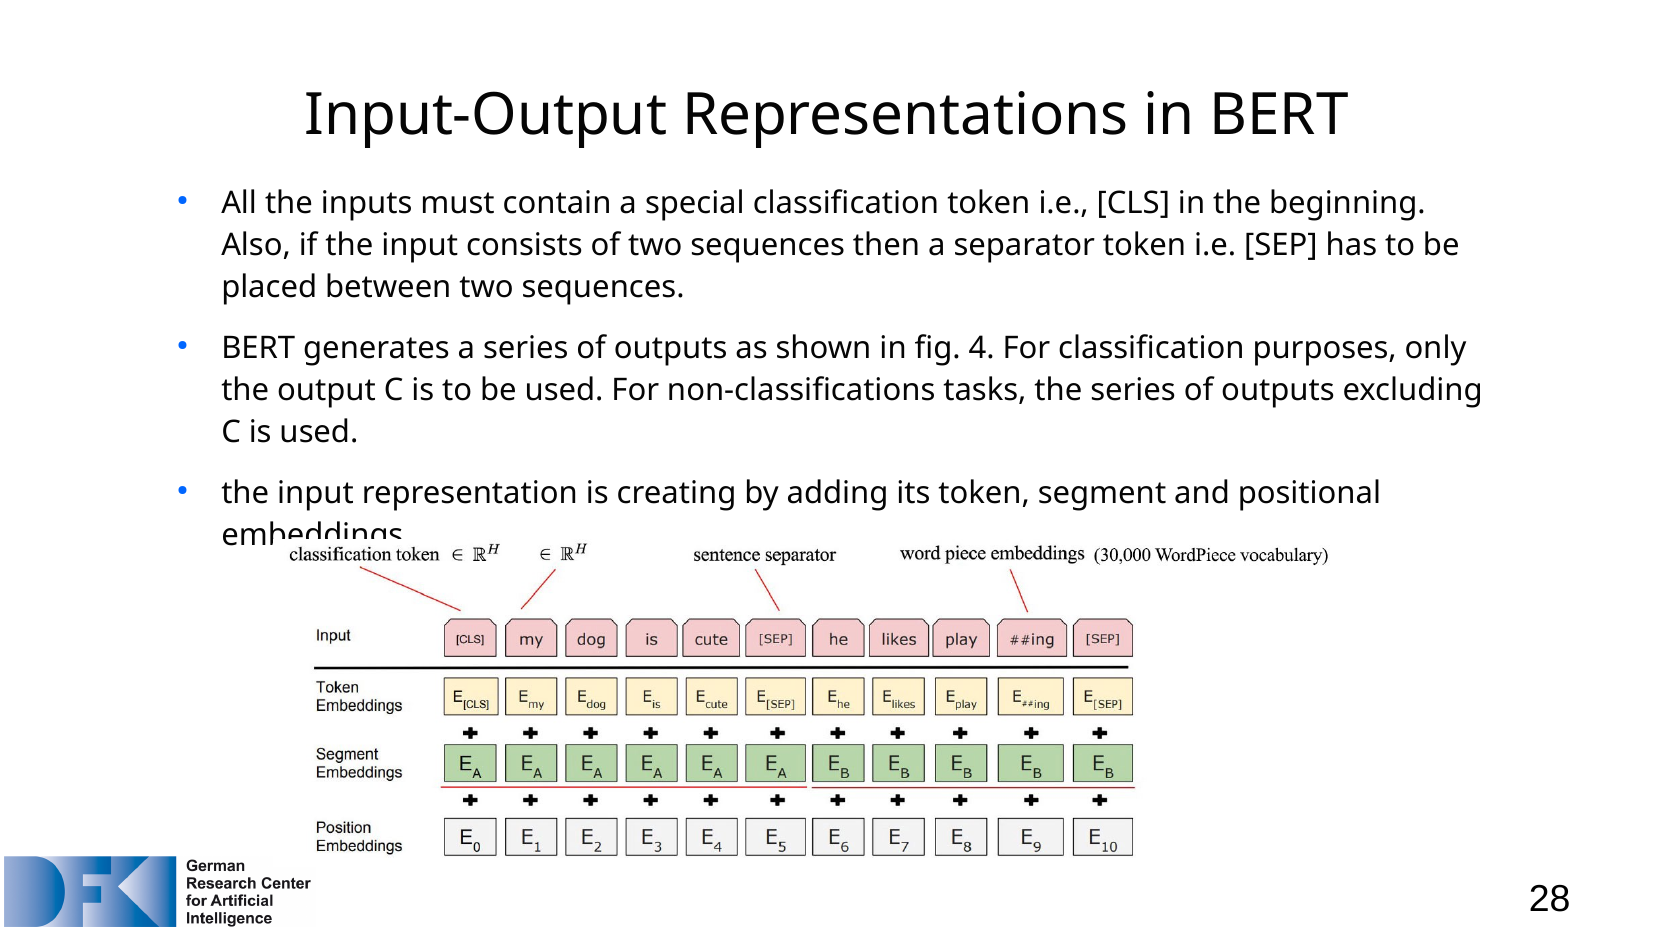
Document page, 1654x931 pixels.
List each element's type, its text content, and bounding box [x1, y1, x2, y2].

picture [4, 539, 1351, 927]
text_box <number> [1514, 870, 1654, 931]
list All the inputs must contain a special classification token i.e., [CLS] in the beginning. Also, if the input consists of two sequences then a separator token i.e. [SEP] has to be placed between two sequences. BERT generates a series of outputs as shown in fig. 4. For classification purposes, only the output C is to be used. For non-classifications tasks, the series of outputs excluding C is used. the input representation is creating by adding its token, segment and positional embeddings. [162, 180, 1492, 556]
title Input-Output Representations in BERT [162, 35, 1492, 180]
